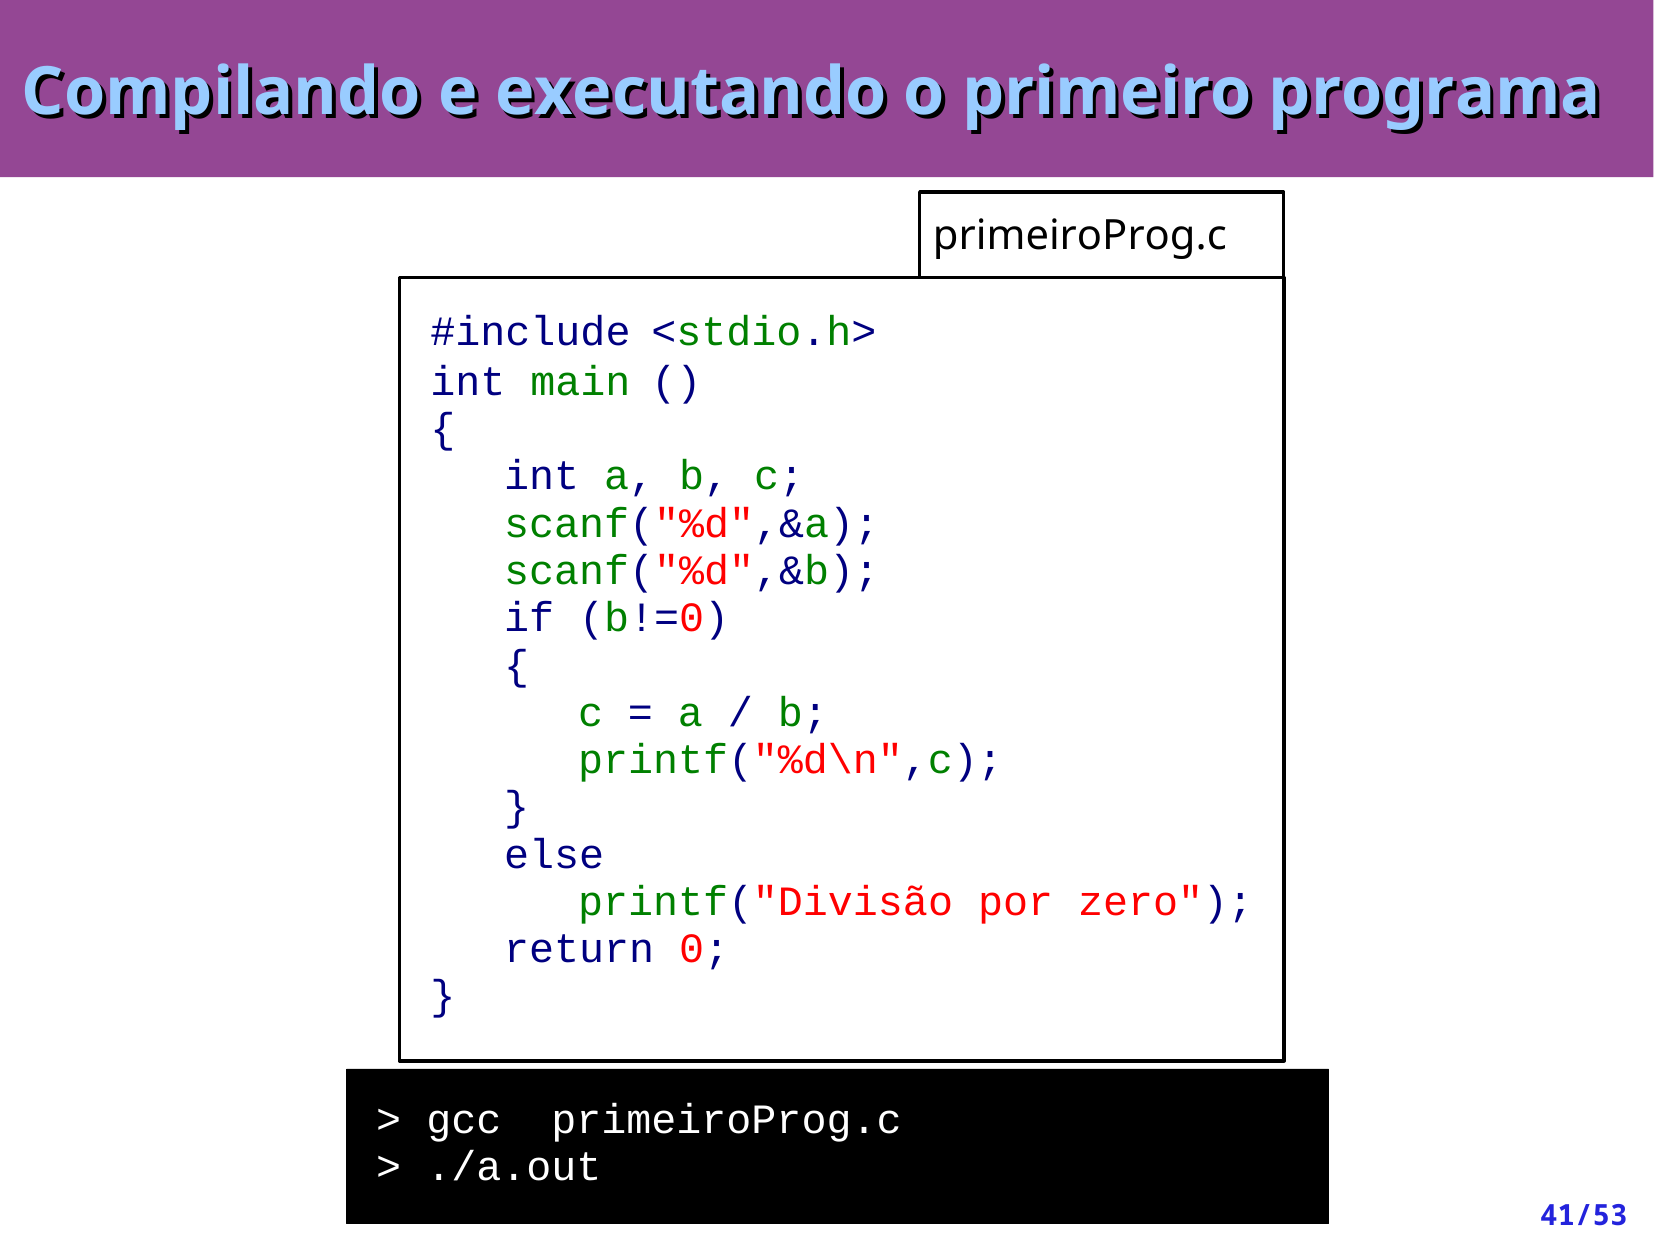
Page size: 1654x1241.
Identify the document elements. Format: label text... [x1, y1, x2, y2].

title Compilando e executando o primeiro programa [0, 0, 1654, 178]
text_box primeiroProg.c [919, 192, 1284, 278]
text_box > gcc primeiroProg.c > ./a.out [346, 1068, 1329, 1224]
text_box #include <stdio.h> int main () { int a, b, c; scanf("%d",&a); scanf("%d",&b); if (b!=0) { c = a / b; printf("%d\n",c); } else printf("Divisão por zero"); return 0; } [399, 277, 1285, 1061]
